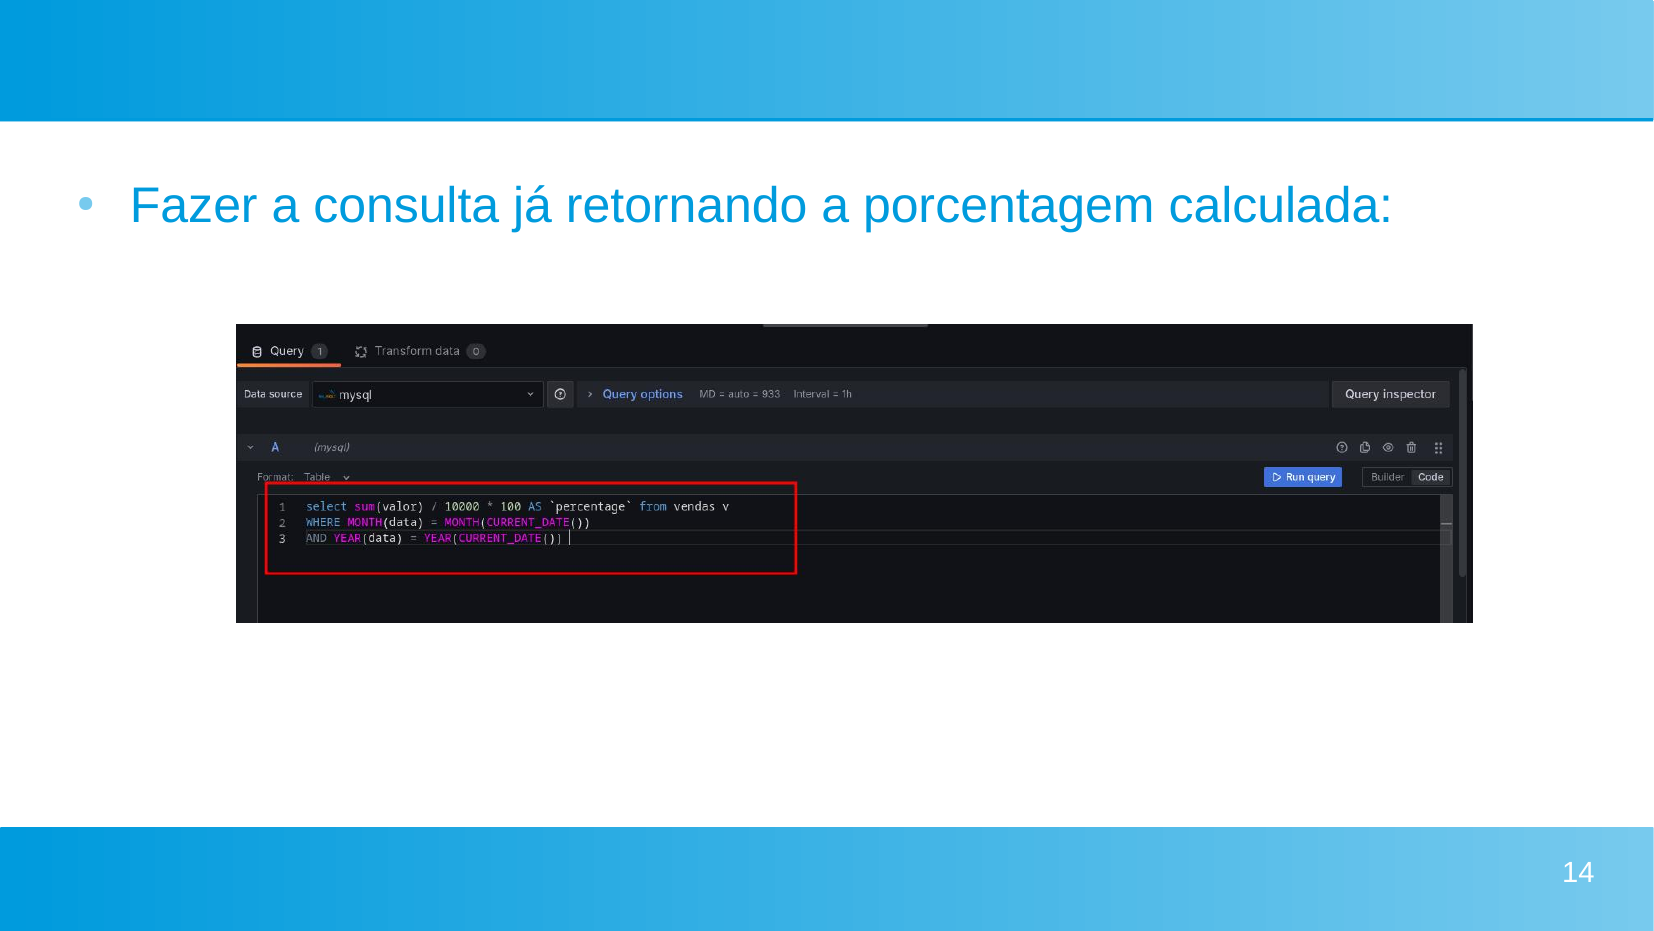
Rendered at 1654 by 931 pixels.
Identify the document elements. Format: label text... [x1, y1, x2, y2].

picture [236, 324, 1473, 623]
list Fazer a consulta já retornando a porcentagem calculada: [59, 177, 1595, 768]
